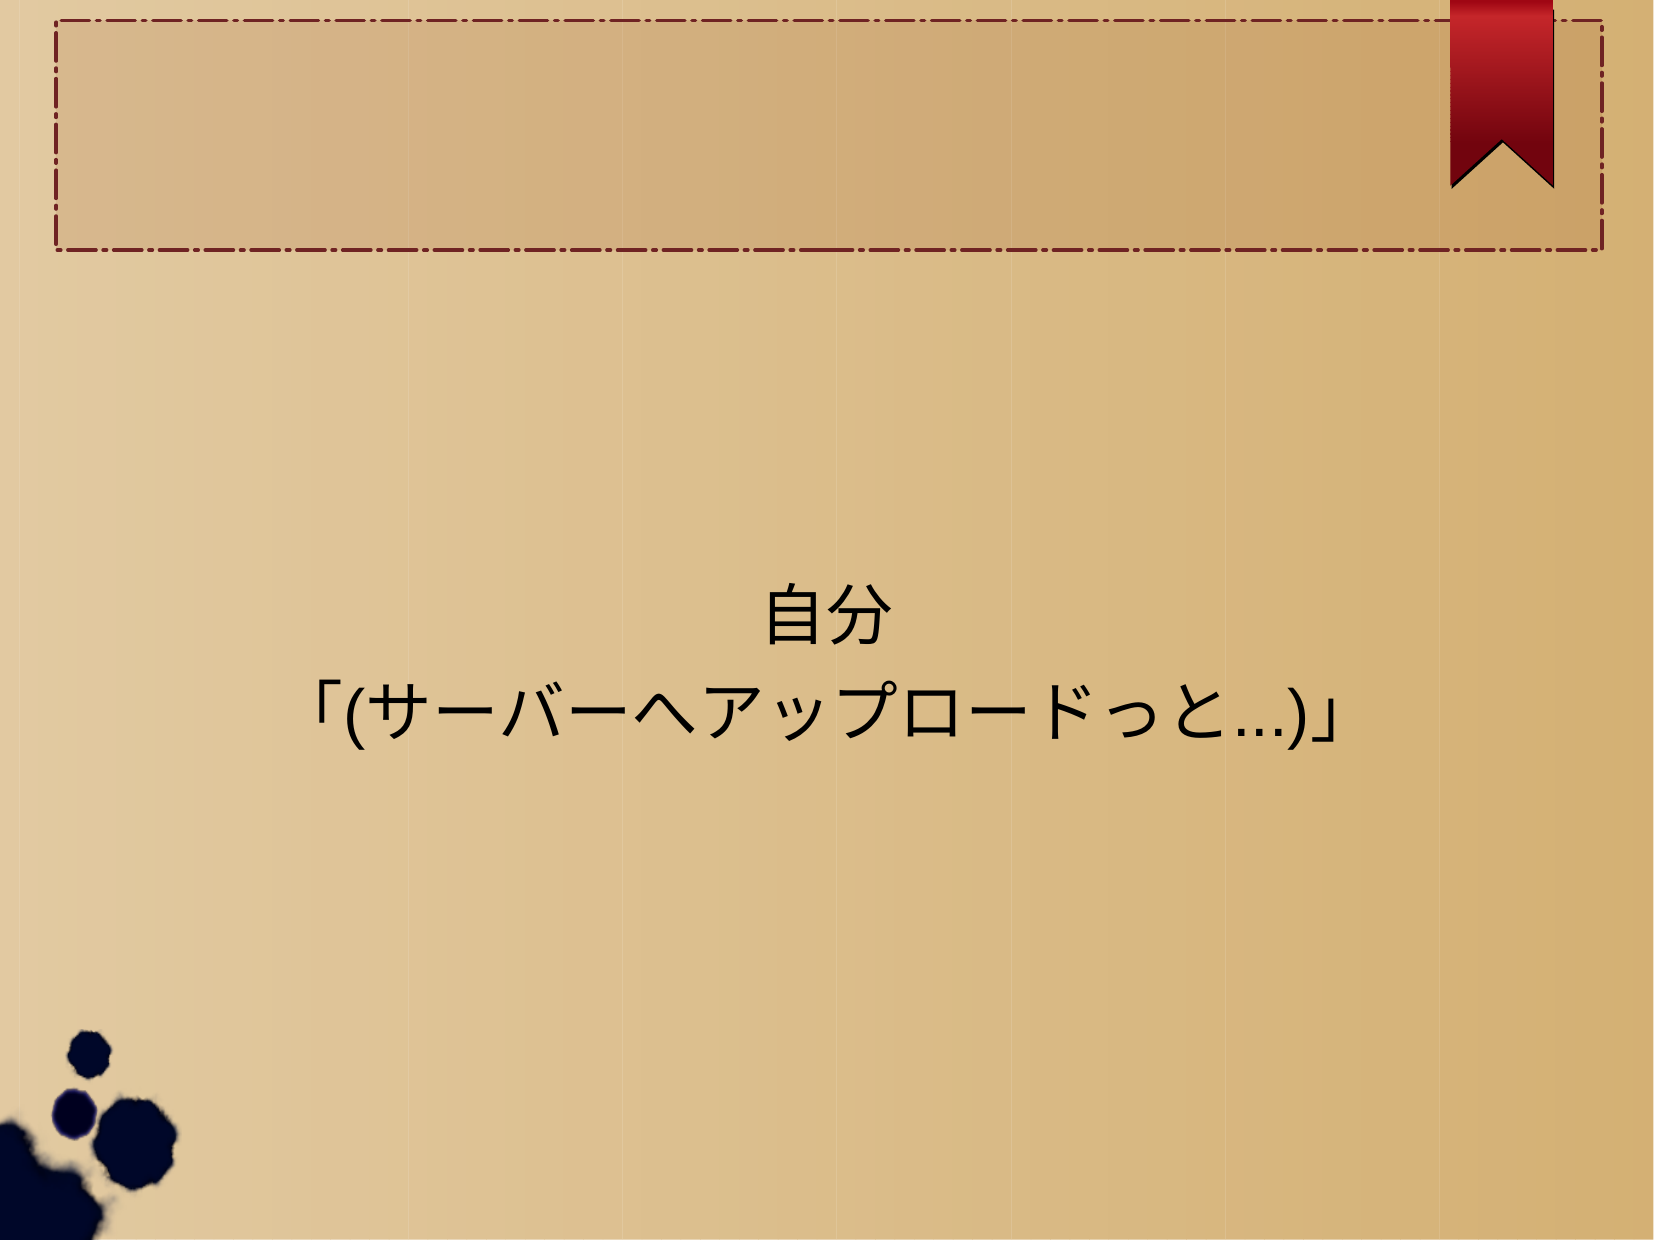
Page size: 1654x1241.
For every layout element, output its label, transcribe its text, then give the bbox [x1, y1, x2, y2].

subtitle 自分 「(サーバーへアップロードっと...)」 [82, 299, 1571, 1019]
